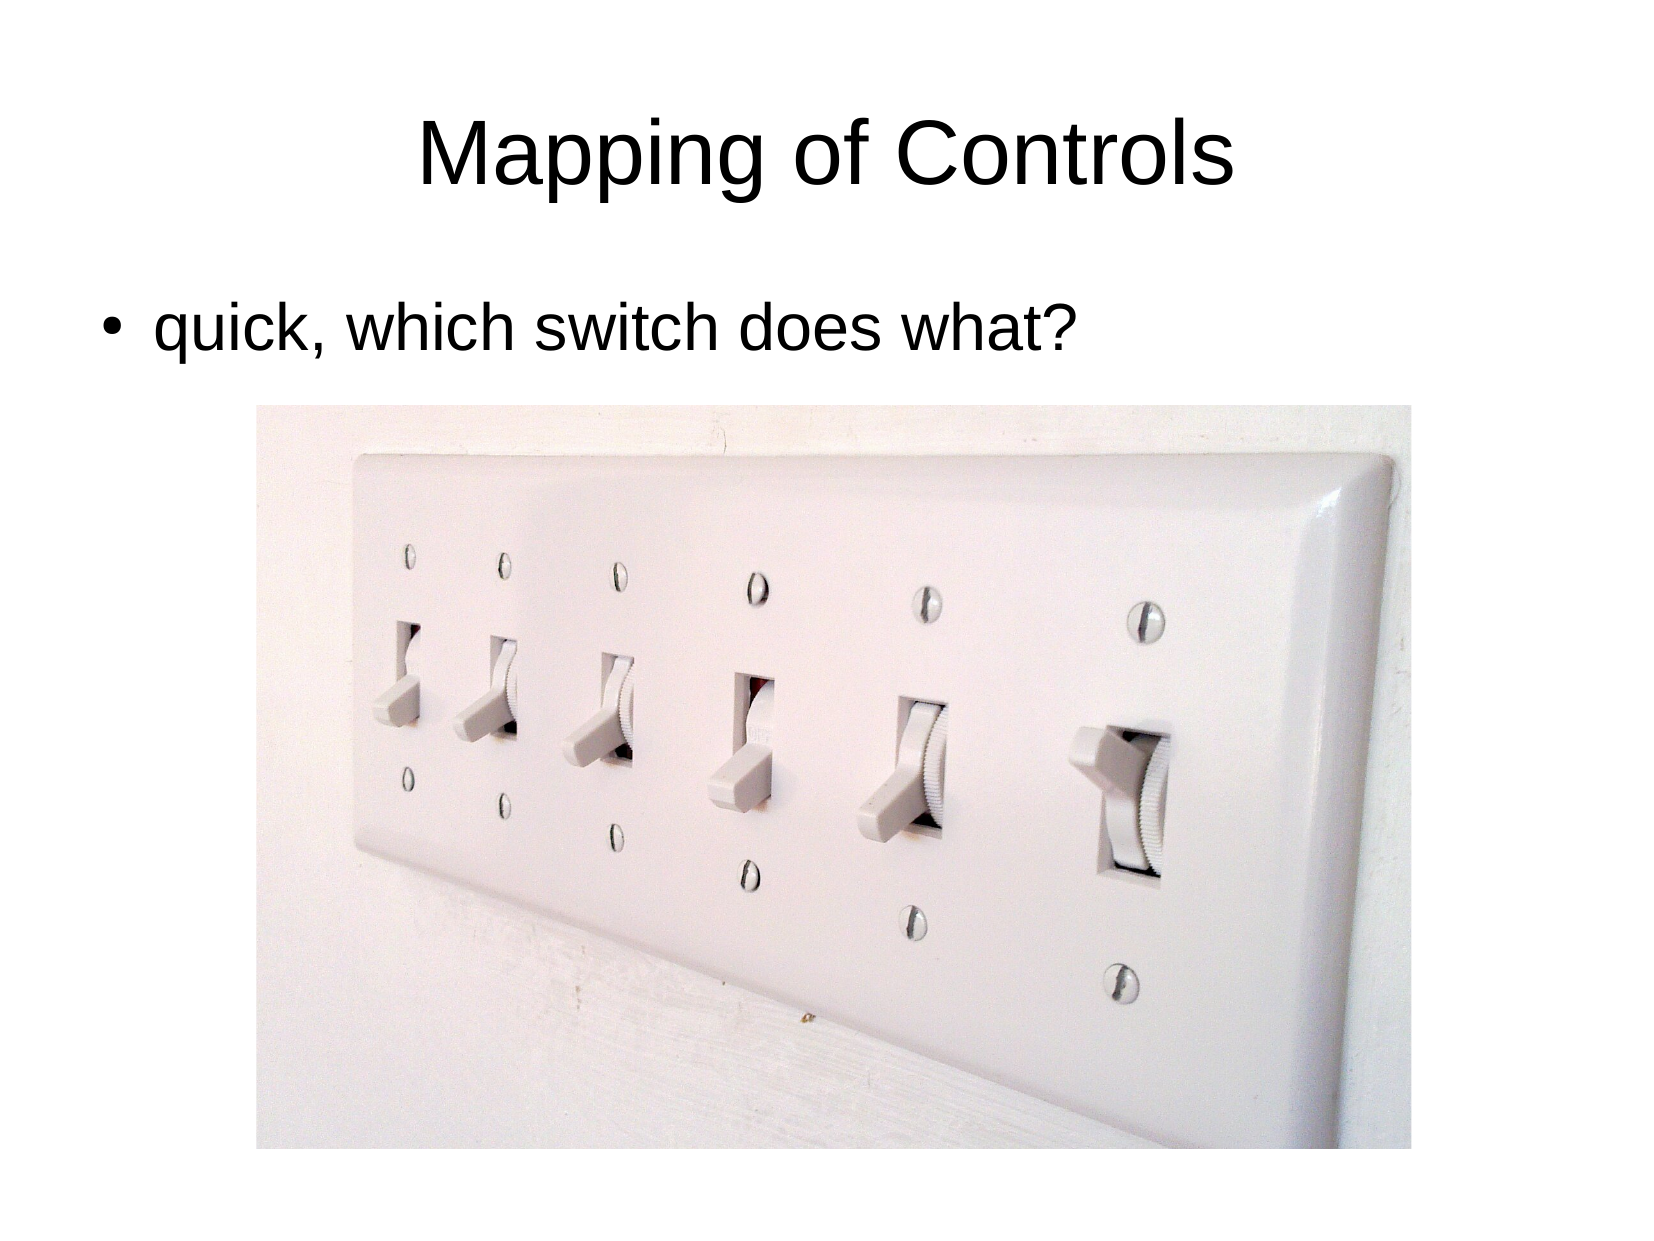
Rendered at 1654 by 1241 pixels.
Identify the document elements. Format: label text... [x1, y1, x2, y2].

title Mapping of Controls [82, 49, 1571, 257]
picture [256, 405, 1412, 1149]
list quick, which switch does what? [82, 290, 1571, 1010]
